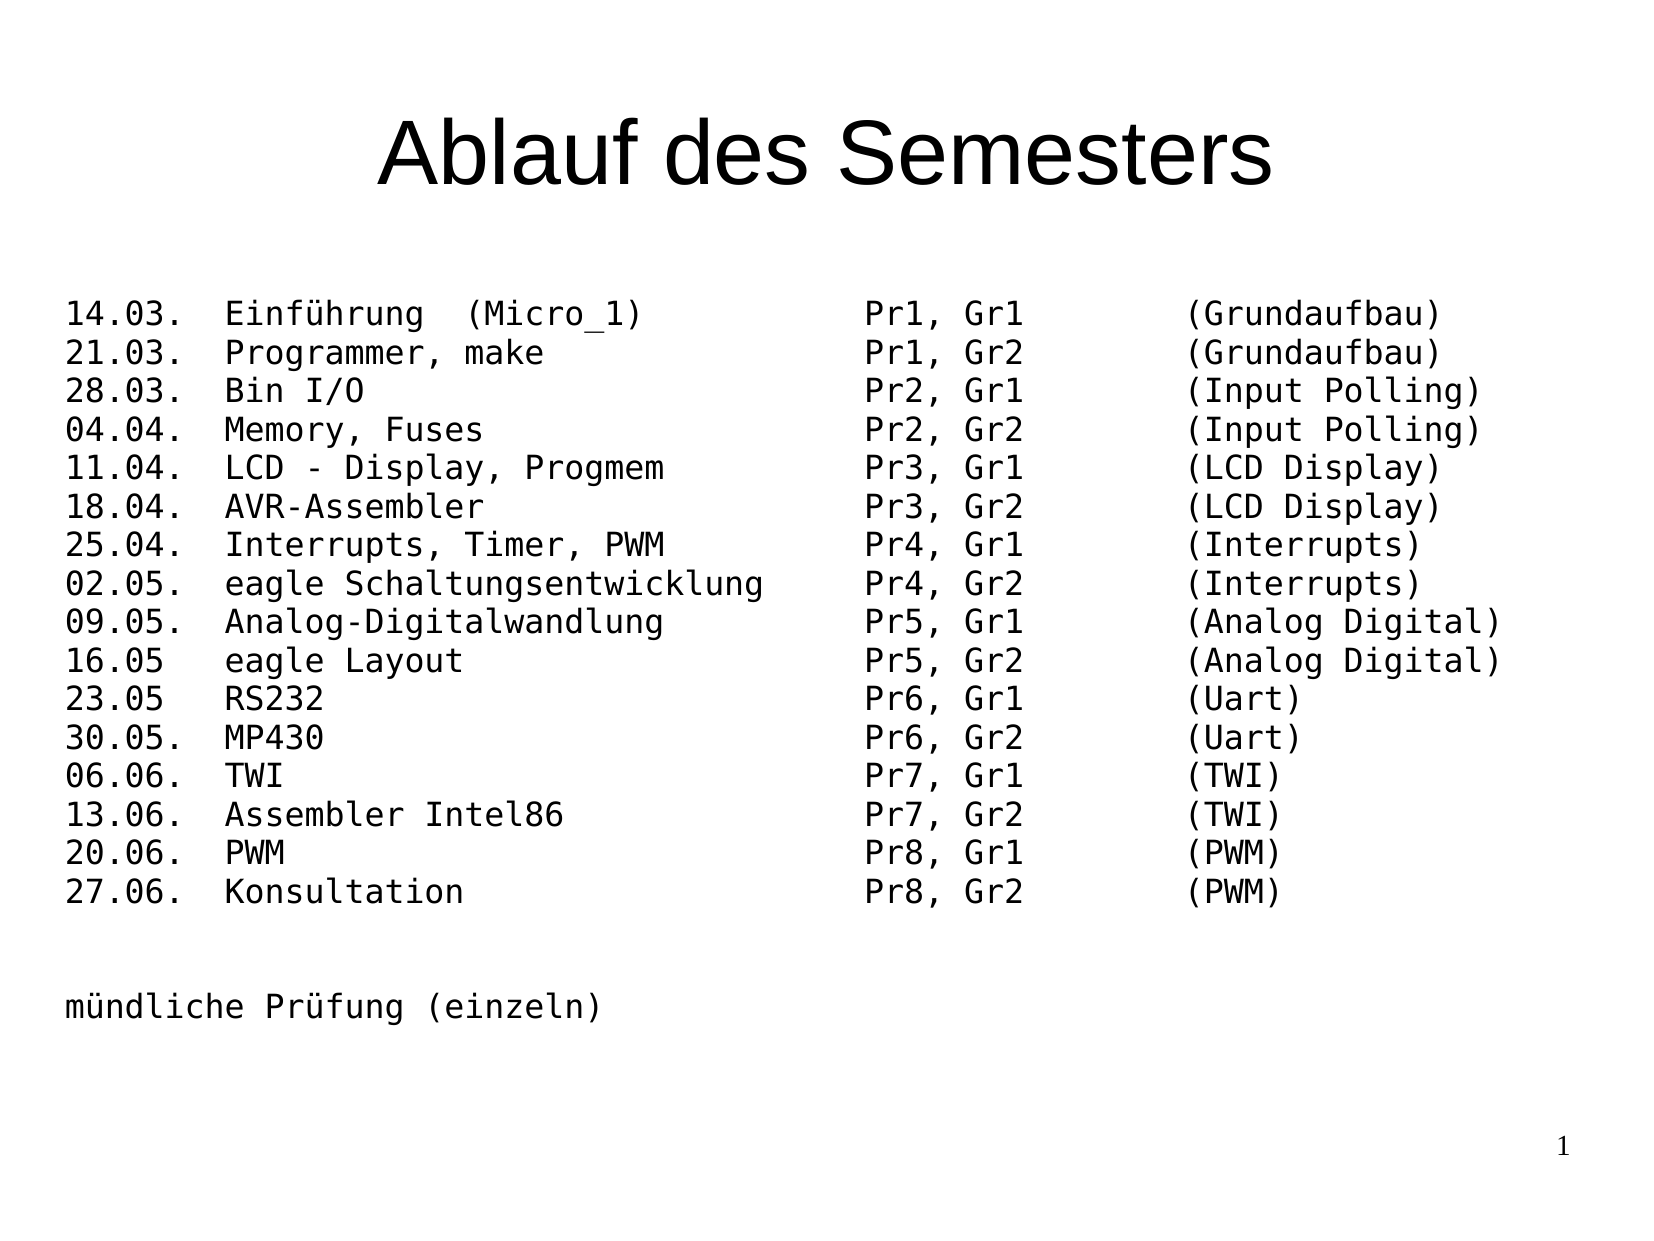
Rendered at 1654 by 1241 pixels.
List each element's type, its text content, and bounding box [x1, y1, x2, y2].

text_box 14.03. Einführung (Micro_1) Pr1, Gr1 (Grundaufbau) 21.03. Programmer, make Pr1, Gr2 (Grundaufbau) 28.03. Bin I/O Pr2, Gr1 (Input Polling) 04.04. Memory, Fuses Pr2, Gr2 (Input Polling) 11.04. LCD - Display, Progmem Pr3, Gr1 (LCD Display) 18.04. AVR-Assembler Pr3, Gr2 (LCD Display) 25.04. Interrupts, Timer, PWM Pr4, Gr1 (Interrupts) 02.05. eagle Schaltungsentwicklung Pr4, Gr2 (Interrupts) 09.05. Analog-Digitalwandlung Pr5, Gr1 (Analog Digital) 16.05 eagle Layout Pr5, Gr2 (Analog Digital) 23.05 RS232 Pr6, Gr1 (Uart) 30.05. MP430 Pr6, Gr2 (Uart) 06.06. TWI Pr7, Gr1 (TWI) 13.06. Assembler Intel86 Pr7, Gr2 (TWI) 20.06. PWM Pr8, Gr1 (PWM) 27.06. Konsultation Pr8, Gr2 (PWM) mündliche Prüfung (einzeln) [49, 287, 1625, 1211]
title Ablauf des Semesters [82, 49, 1571, 257]
